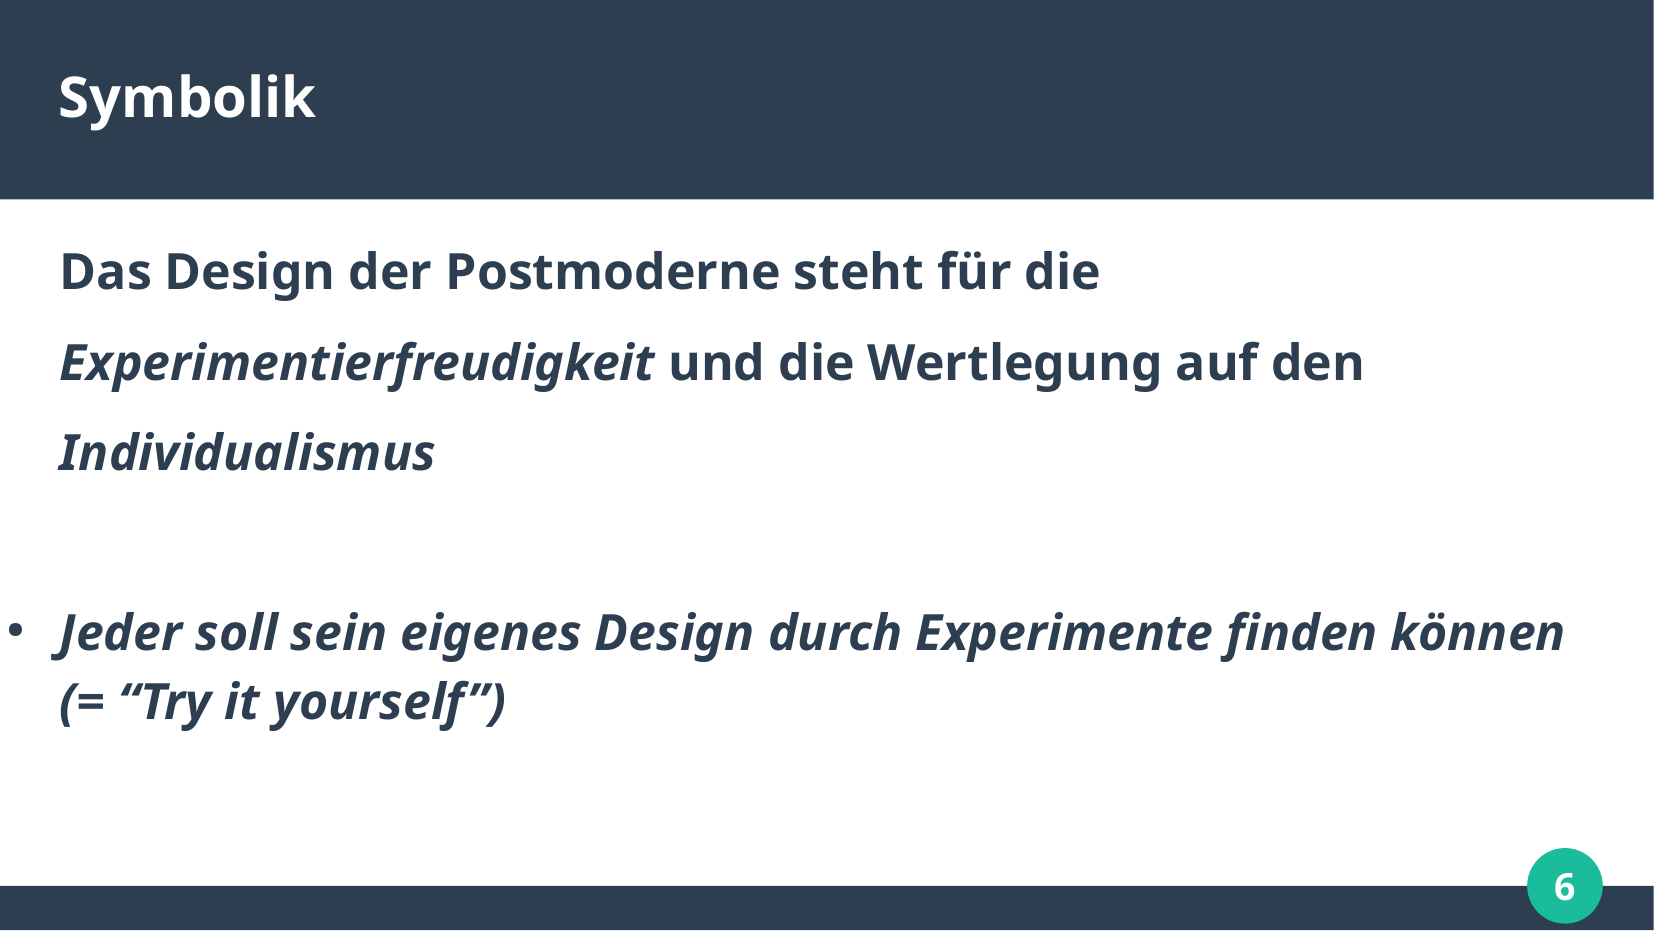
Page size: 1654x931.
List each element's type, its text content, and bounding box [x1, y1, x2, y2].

title Symbolik [59, 37, 1595, 155]
list Das Design der Postmoderne steht für die Experimentierfreudigkeit und die Wertlegung auf den Individualismus Jeder soll sein eigenes Design durch Experimente finden können (= “Try it yourself”) [0, 236, 1625, 857]
